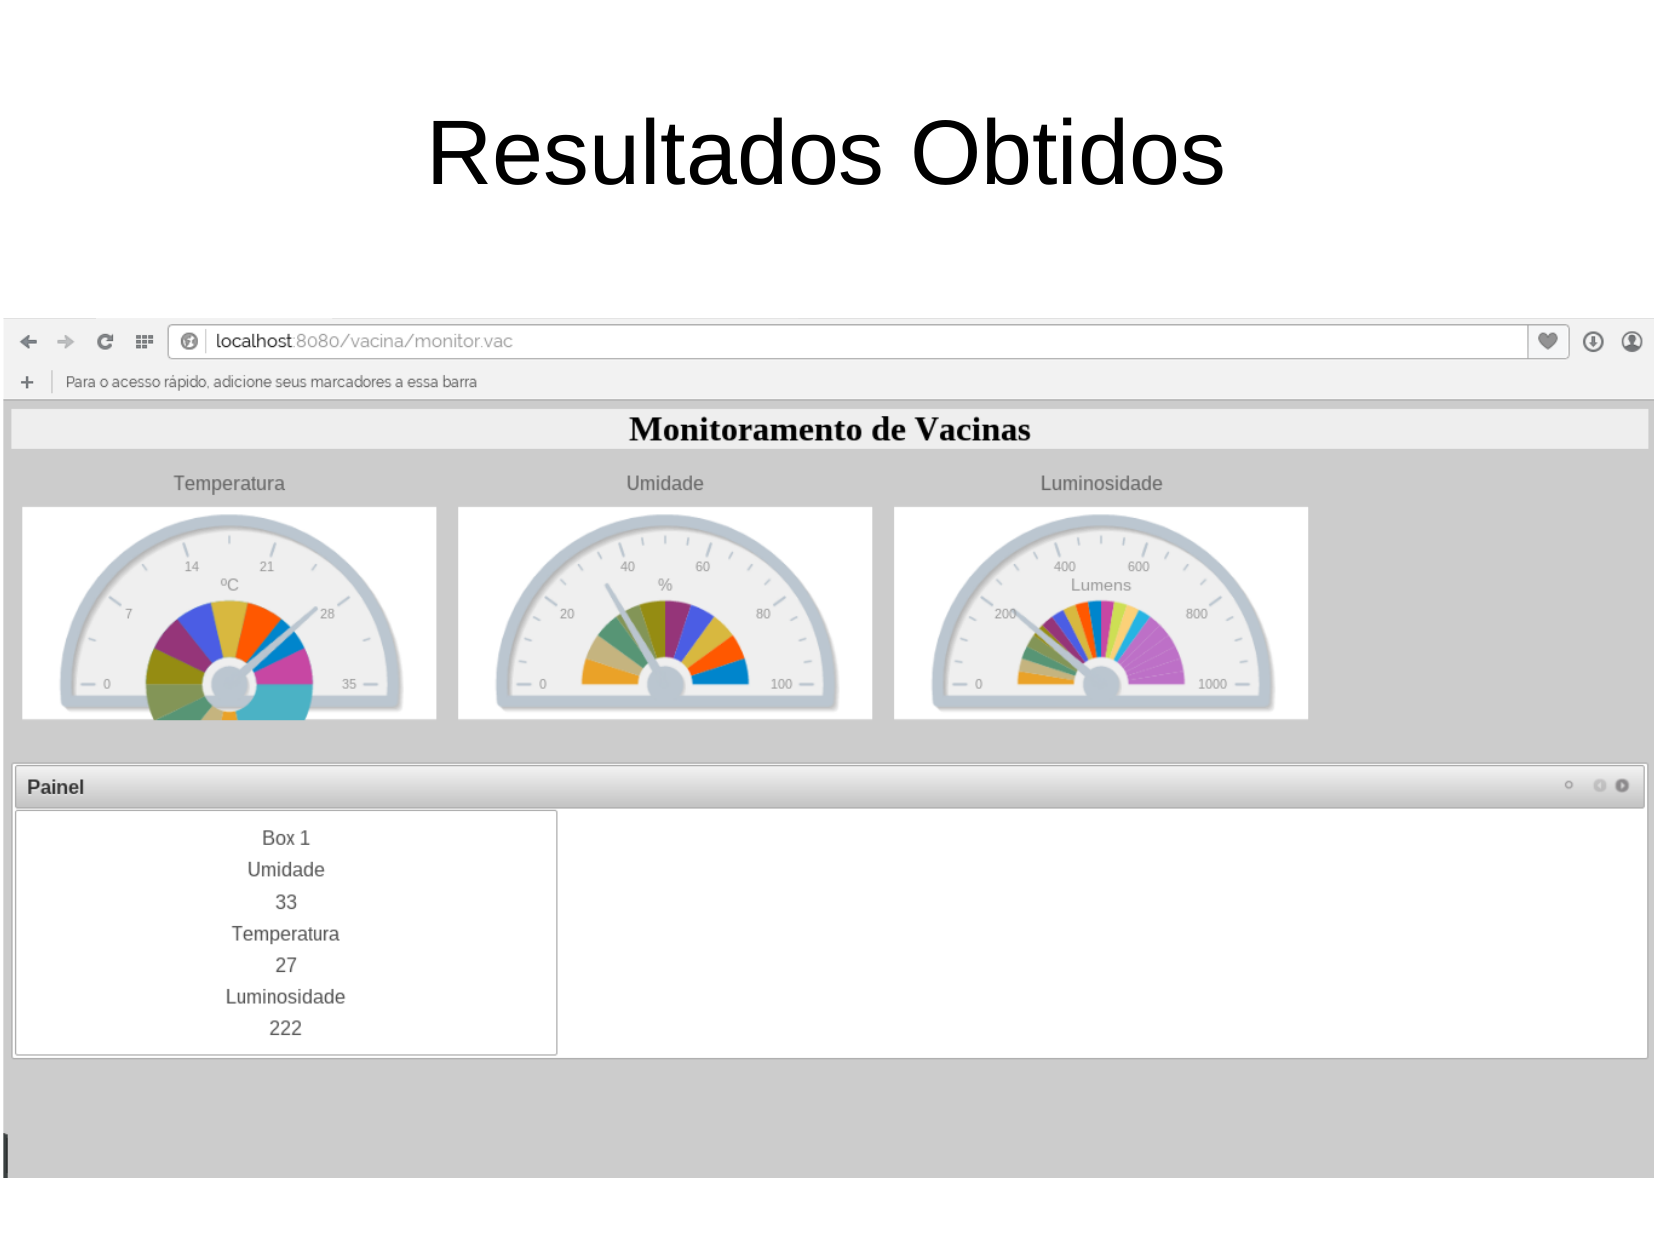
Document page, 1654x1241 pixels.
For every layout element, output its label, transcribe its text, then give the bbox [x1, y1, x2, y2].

title Resultados Obtidos [82, 49, 1571, 257]
picture [3, 318, 1654, 1178]
